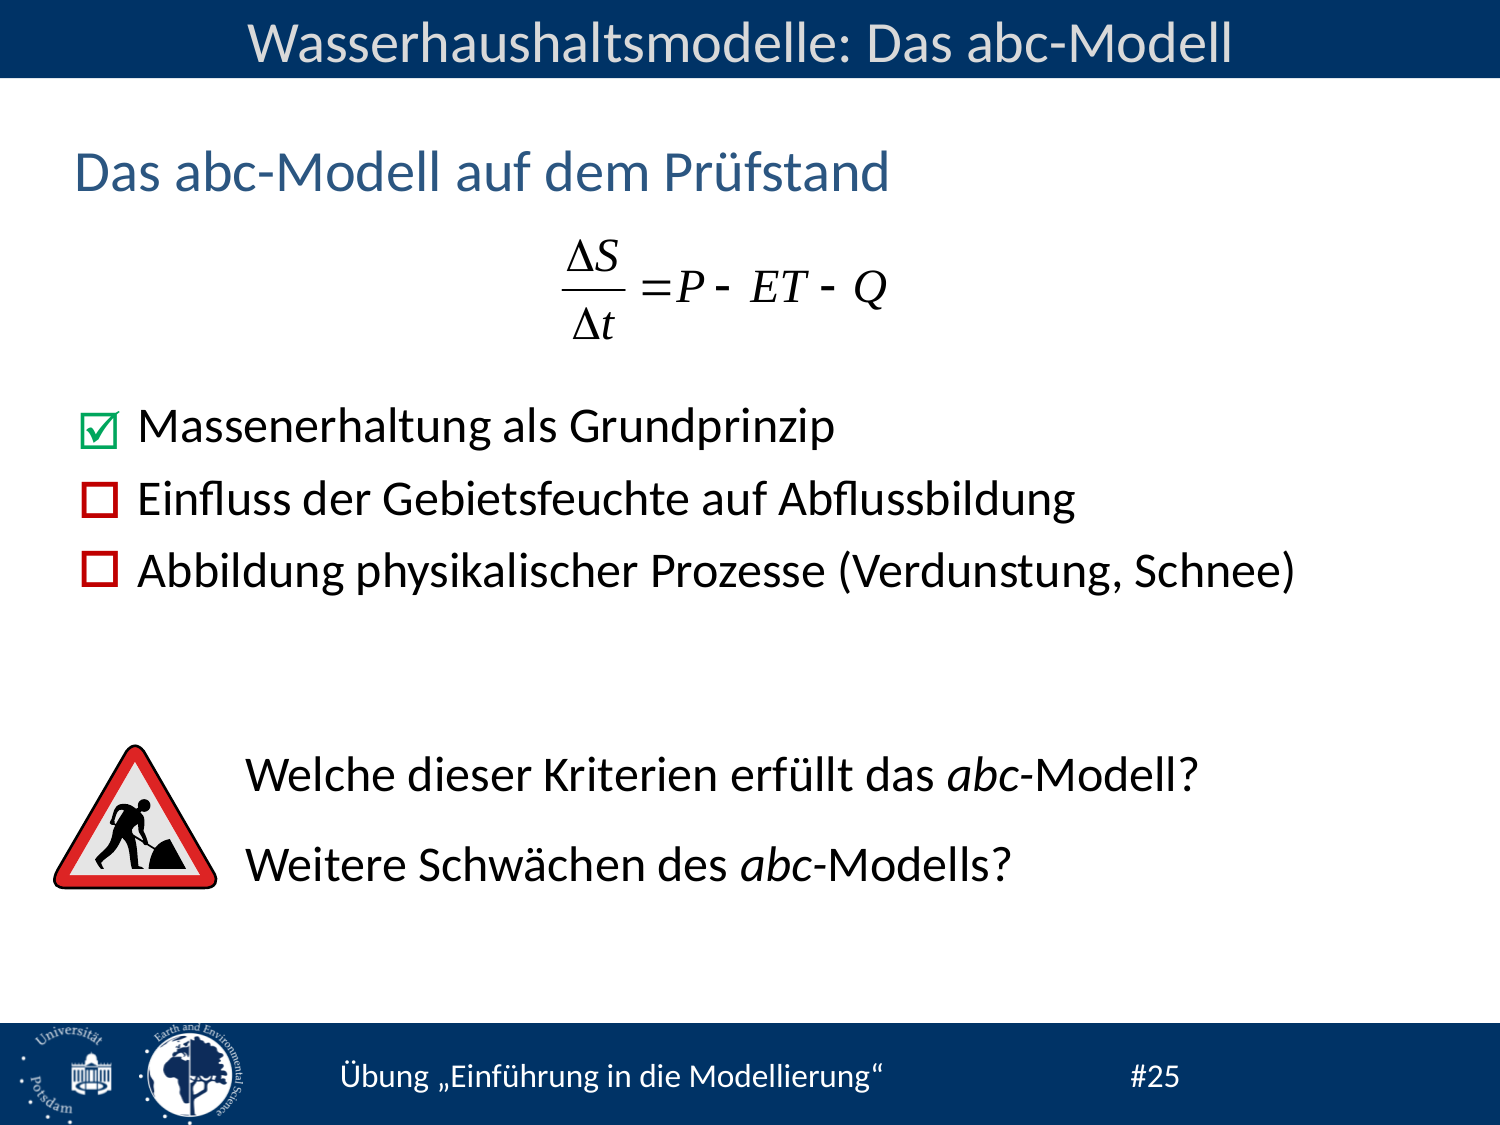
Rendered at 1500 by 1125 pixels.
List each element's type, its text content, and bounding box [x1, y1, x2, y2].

picture [139, 1023, 243, 1125]
text_box Wasserhaushaltsmodelle: Das abc-Modell [0, 0, 1495, 75]
text_box Das abc-Modell auf dem Prüfstand [60, 125, 1500, 211]
text_box Weitere Schwächen des abc-Modells? [230, 823, 1199, 899]
text_box Welche dieser Kriterien erfüllt das abc-Modell? [230, 734, 1495, 810]
text_box    [53, 392, 123, 606]
chart [554, 226, 897, 350]
picture [53, 744, 221, 894]
text_box Massenerhaltung als Grundprinzip Einfluss der Gebietsfeuchte auf Abflussbildung Abbildung physikalischer Prozesse (Verdunstung, Schnee) [64, 385, 1471, 606]
